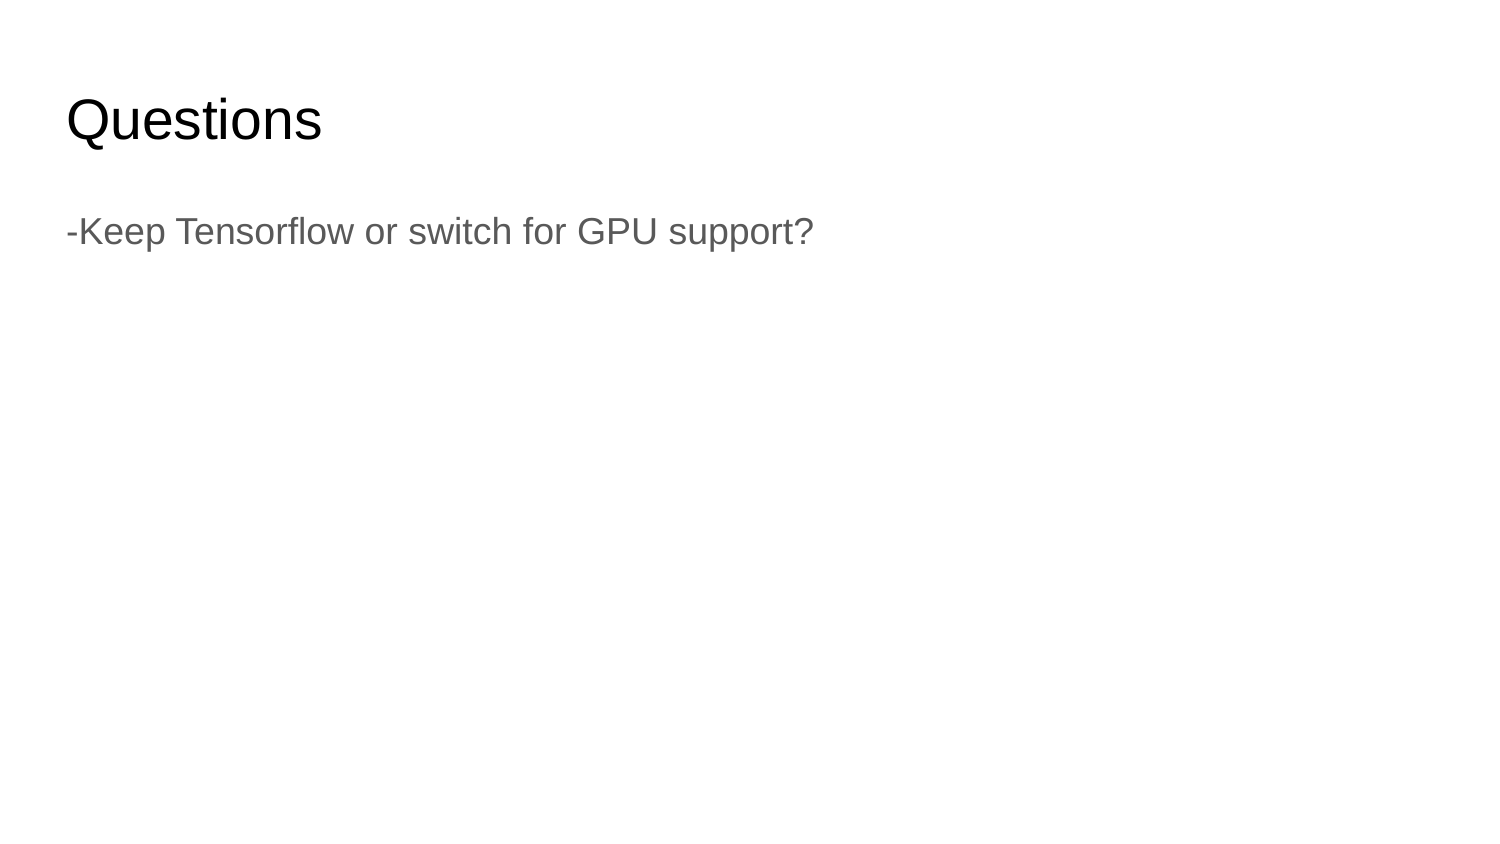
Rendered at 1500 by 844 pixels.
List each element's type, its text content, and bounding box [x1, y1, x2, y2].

list Keep Tensorflow or switch for GPU support? [51, 189, 1449, 750]
title Questions [51, 72, 1449, 167]
